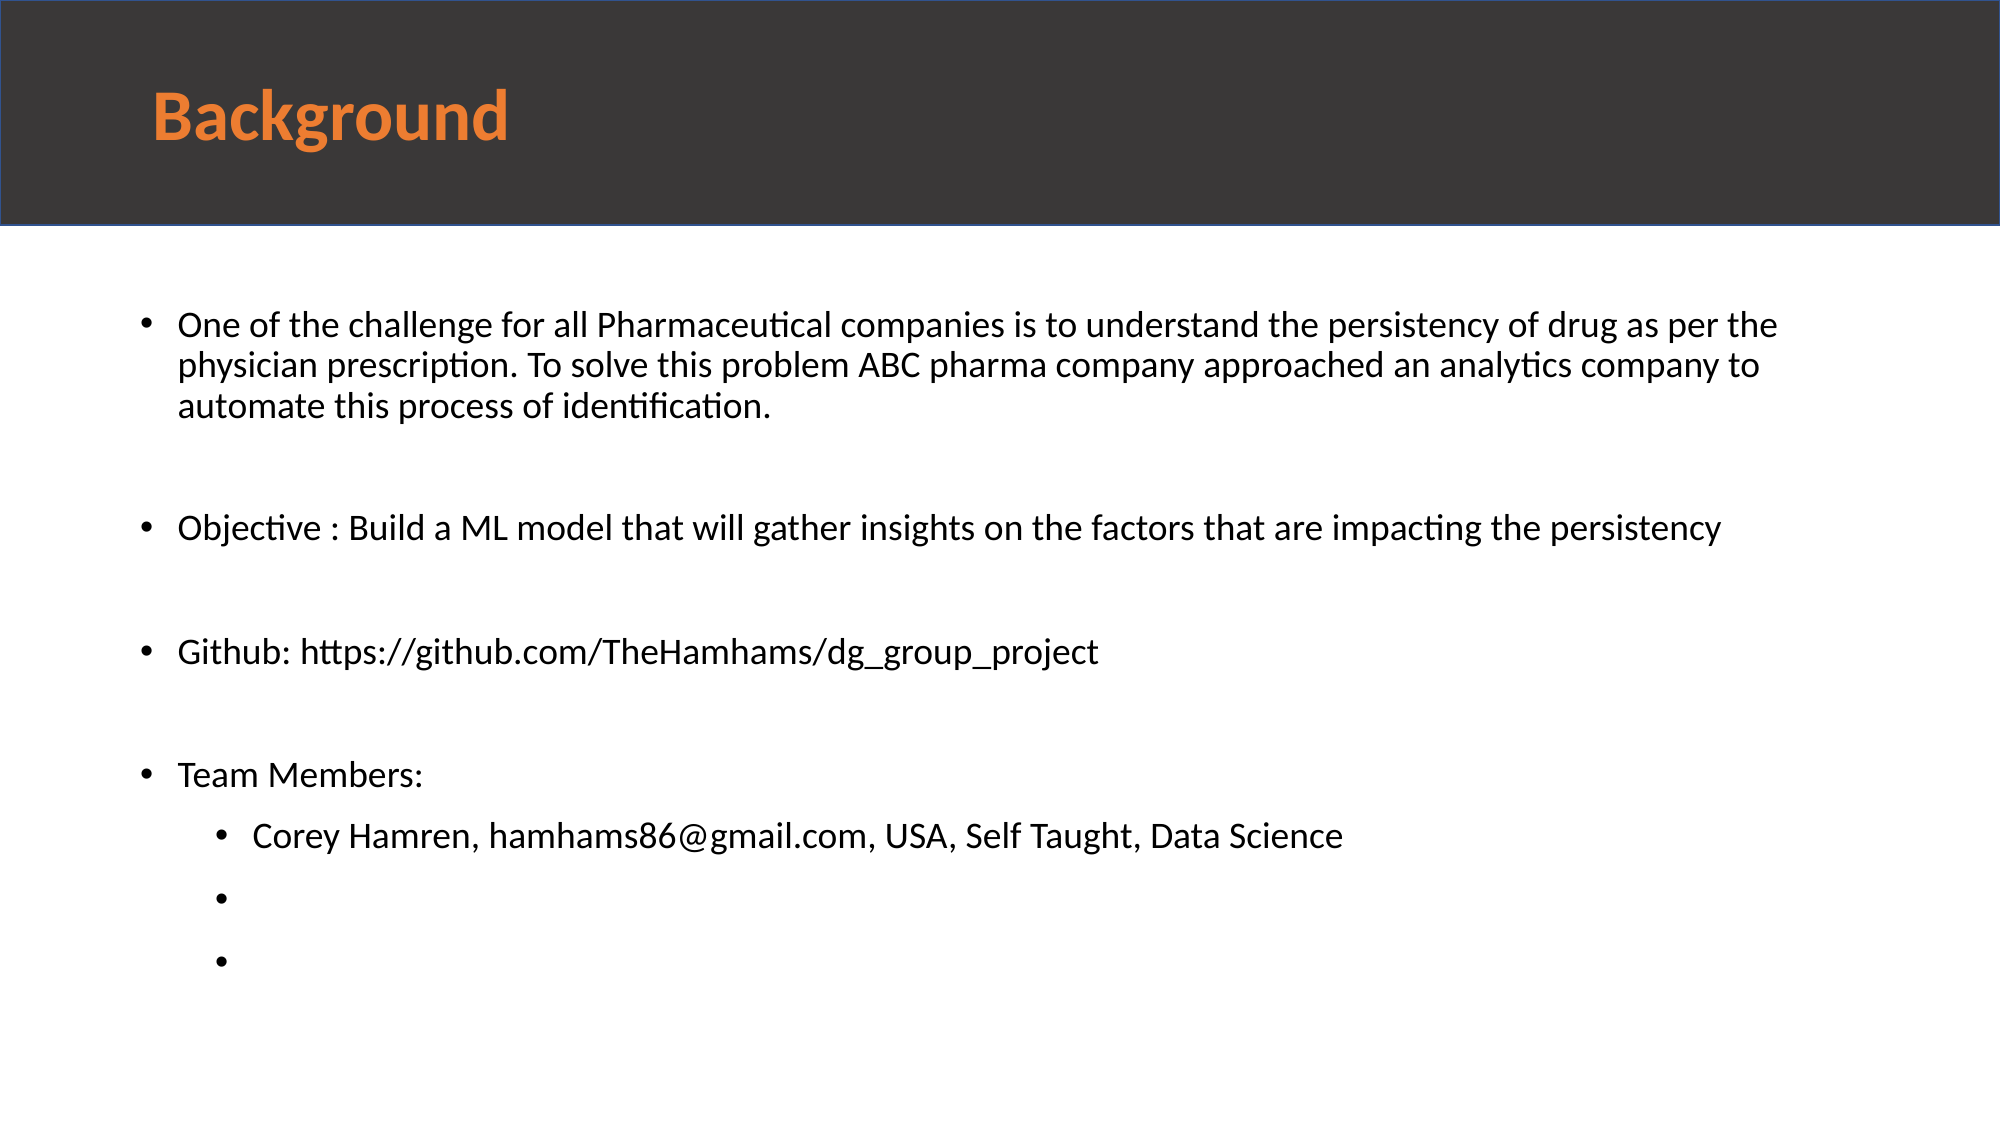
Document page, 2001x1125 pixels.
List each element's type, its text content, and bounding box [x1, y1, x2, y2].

text_box [0, 0, 2000, 225]
title Background [137, 7, 1863, 225]
list One of the challenge for all Pharmaceutical companies is to understand the persistency of drug as per the physician prescription. To solve this problem ABC pharma company approached an analytics company to automate this process of identification. Objective : Build a ML model that will gather insights on the factors that are impacting the persistency Github: https://github.com/TheHamhams/dg_group_project Team Members: Corey Hamren, hamhams86@gmail.com, USA, Self Taught, Data Science [125, 297, 1850, 1012]
